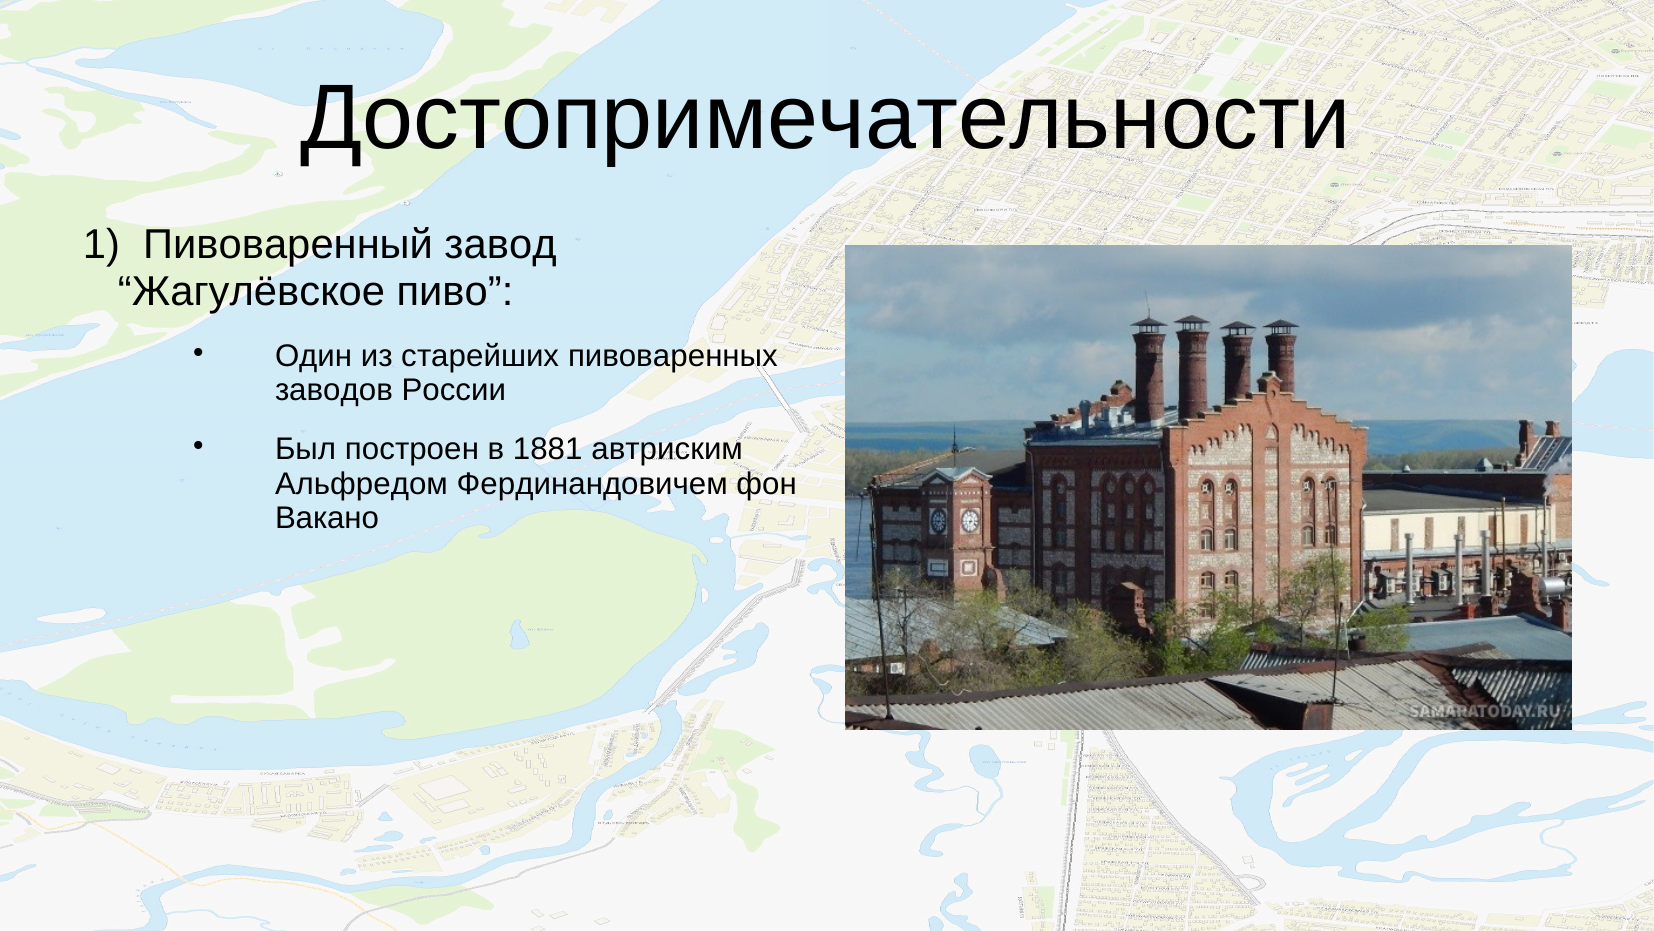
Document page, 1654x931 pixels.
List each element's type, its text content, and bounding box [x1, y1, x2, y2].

title Достопримечательности [82, 36, 1571, 193]
list Пивоваренный завод “Жагулёвское пиво”: Один из старейших пивоваренных заводов России Был построен в 1881 автриским Альфредом Фердинандовичем фон Вакано [82, 217, 809, 758]
picture [845, 245, 1572, 730]
